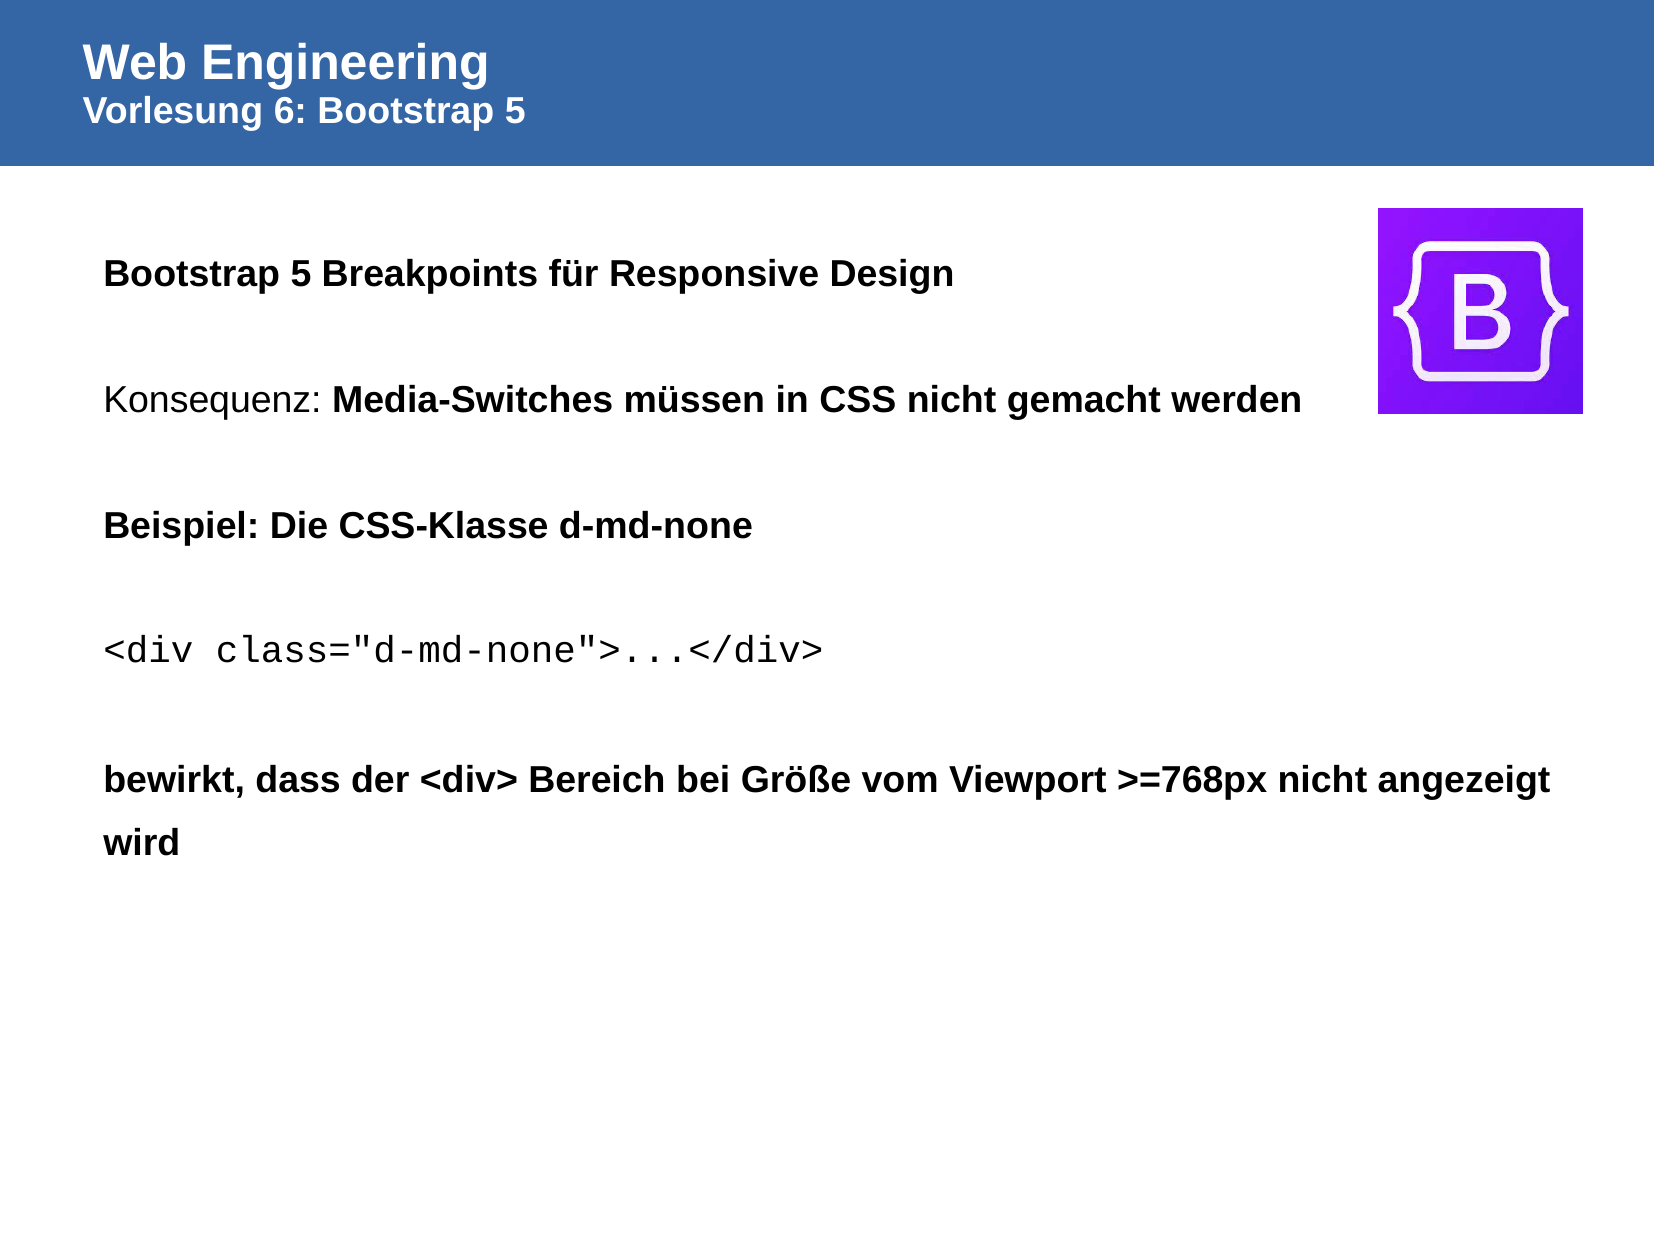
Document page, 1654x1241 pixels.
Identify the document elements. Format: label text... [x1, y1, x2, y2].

title Web Engineering Vorlesung 6: Bootstrap 5 [82, 0, 1571, 166]
picture [1378, 208, 1583, 414]
text_box Bootstrap 5 Breakpoints für Responsive Design Konsequenz: Media-Switches müssen in CSS nicht gemacht werden Beispiel: Die CSS-Klasse d-md-none <div class="d-md-none">...</div> bewirkt, dass der <div> Bereich bei Größe vom Viewport >=768px nicht angezeigt wird [88, 224, 1595, 1241]
